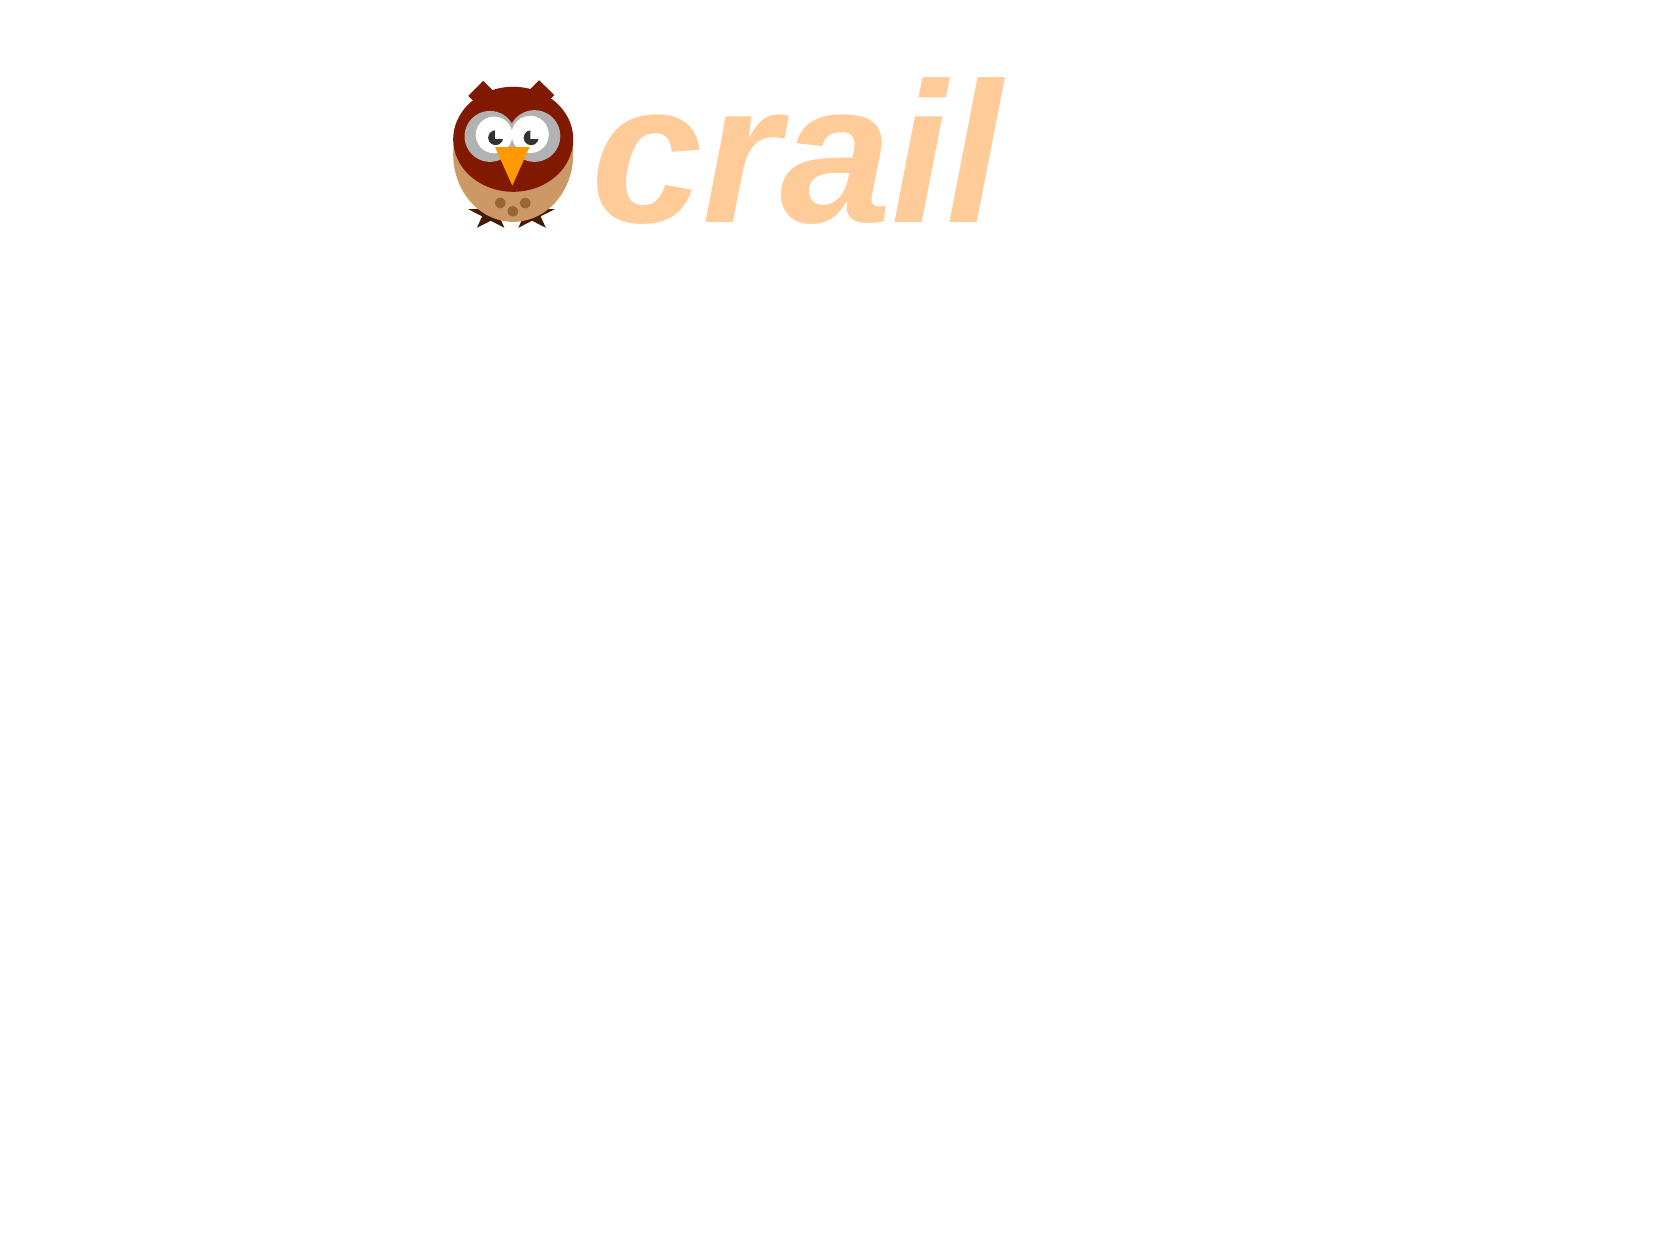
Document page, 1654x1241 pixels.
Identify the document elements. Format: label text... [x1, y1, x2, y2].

text_box [453, 80, 574, 228]
text_box crail [576, 41, 1066, 266]
